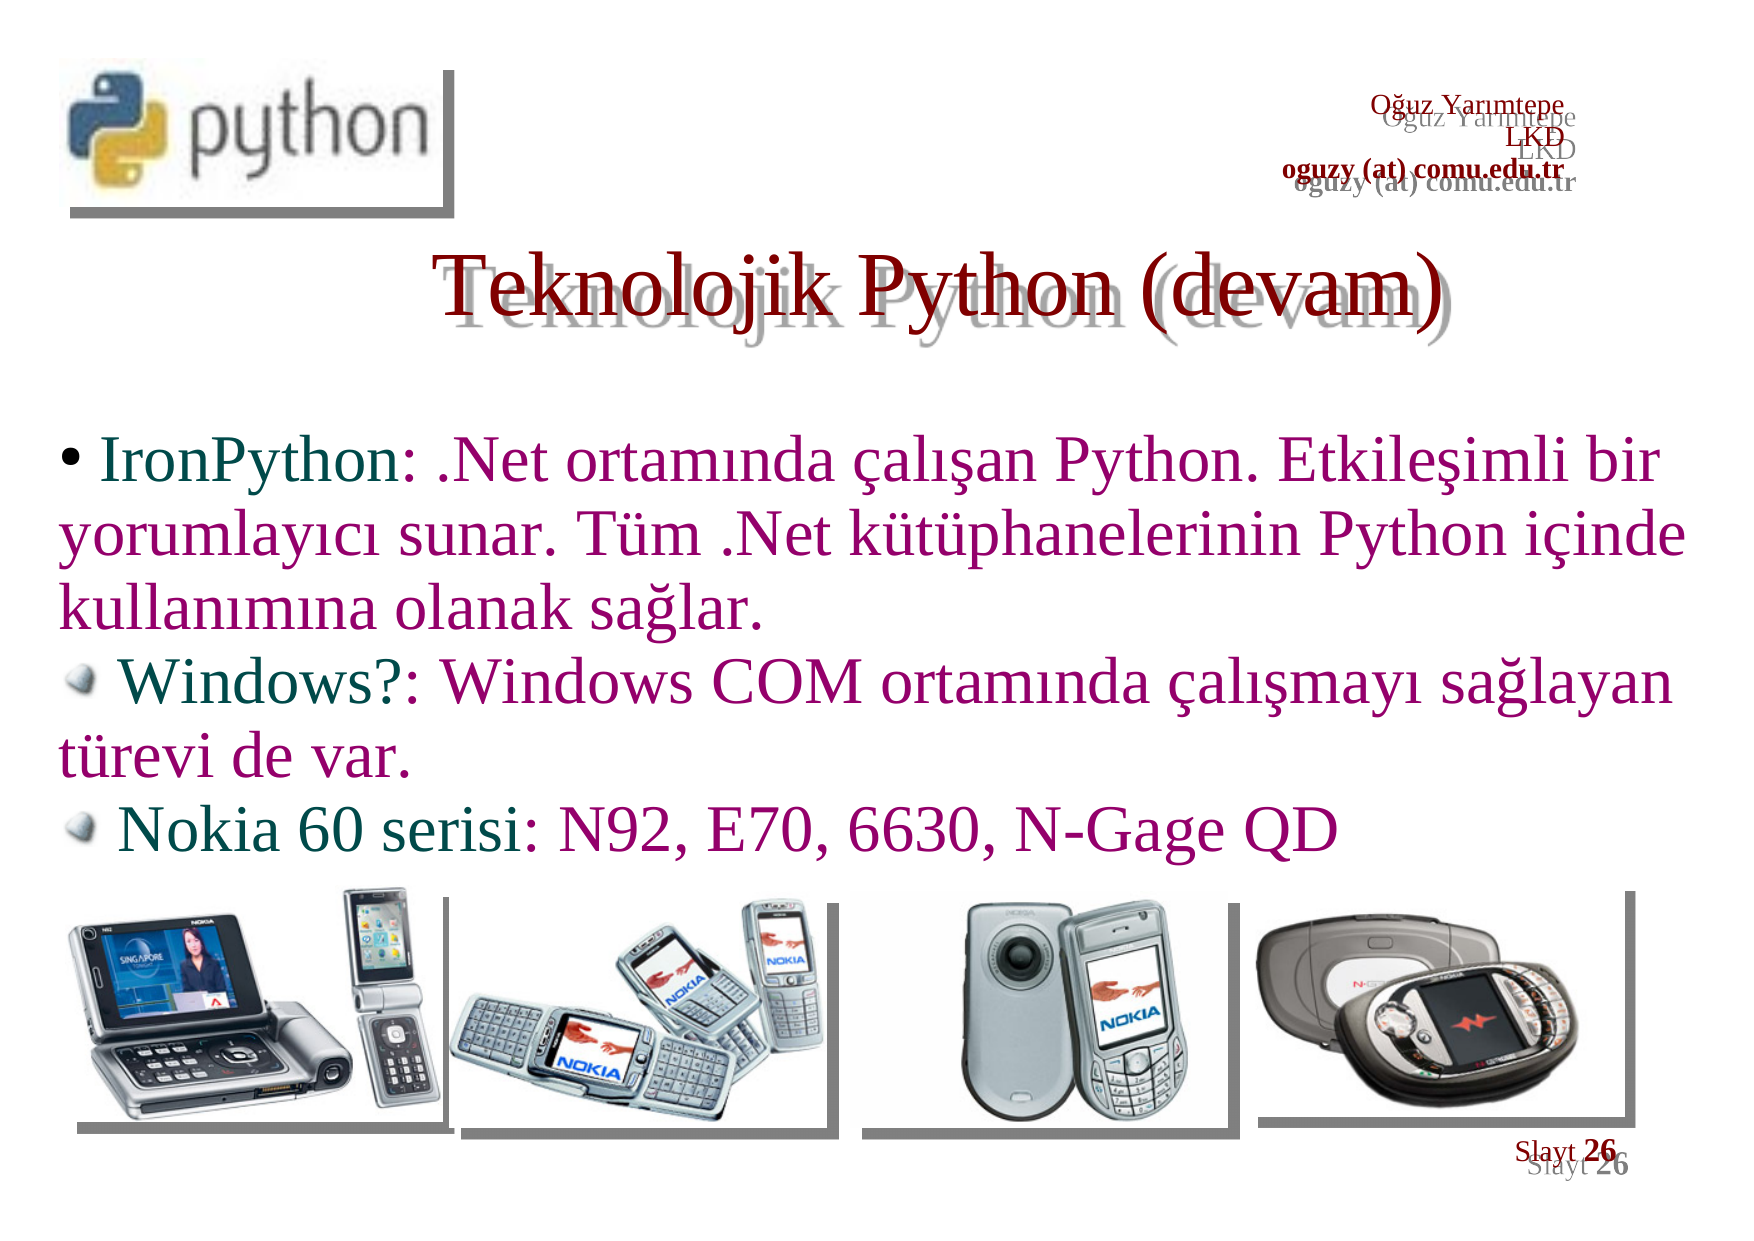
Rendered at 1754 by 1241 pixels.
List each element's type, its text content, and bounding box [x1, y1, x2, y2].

picture [59, 58, 443, 207]
subtitle IronPython: .Net ortamında çalışan Python. Etkileşimli bir yorumlayıcı sunar. Tüm .Net kütüphanelerinin Python içinde kullanımına olanak sağlar. Windows?: Windows COM ortamında çalışmayı sağlayan türevi de var. Nokia 60 serisi: N92, E70, 6630, N-Gage QD [59, 307, 1695, 981]
picture [850, 891, 1228, 1128]
picture [1246, 879, 1625, 1117]
picture [449, 891, 827, 1128]
title Teknolojik Python (devam) [194, 214, 1684, 307]
picture [65, 885, 443, 1123]
